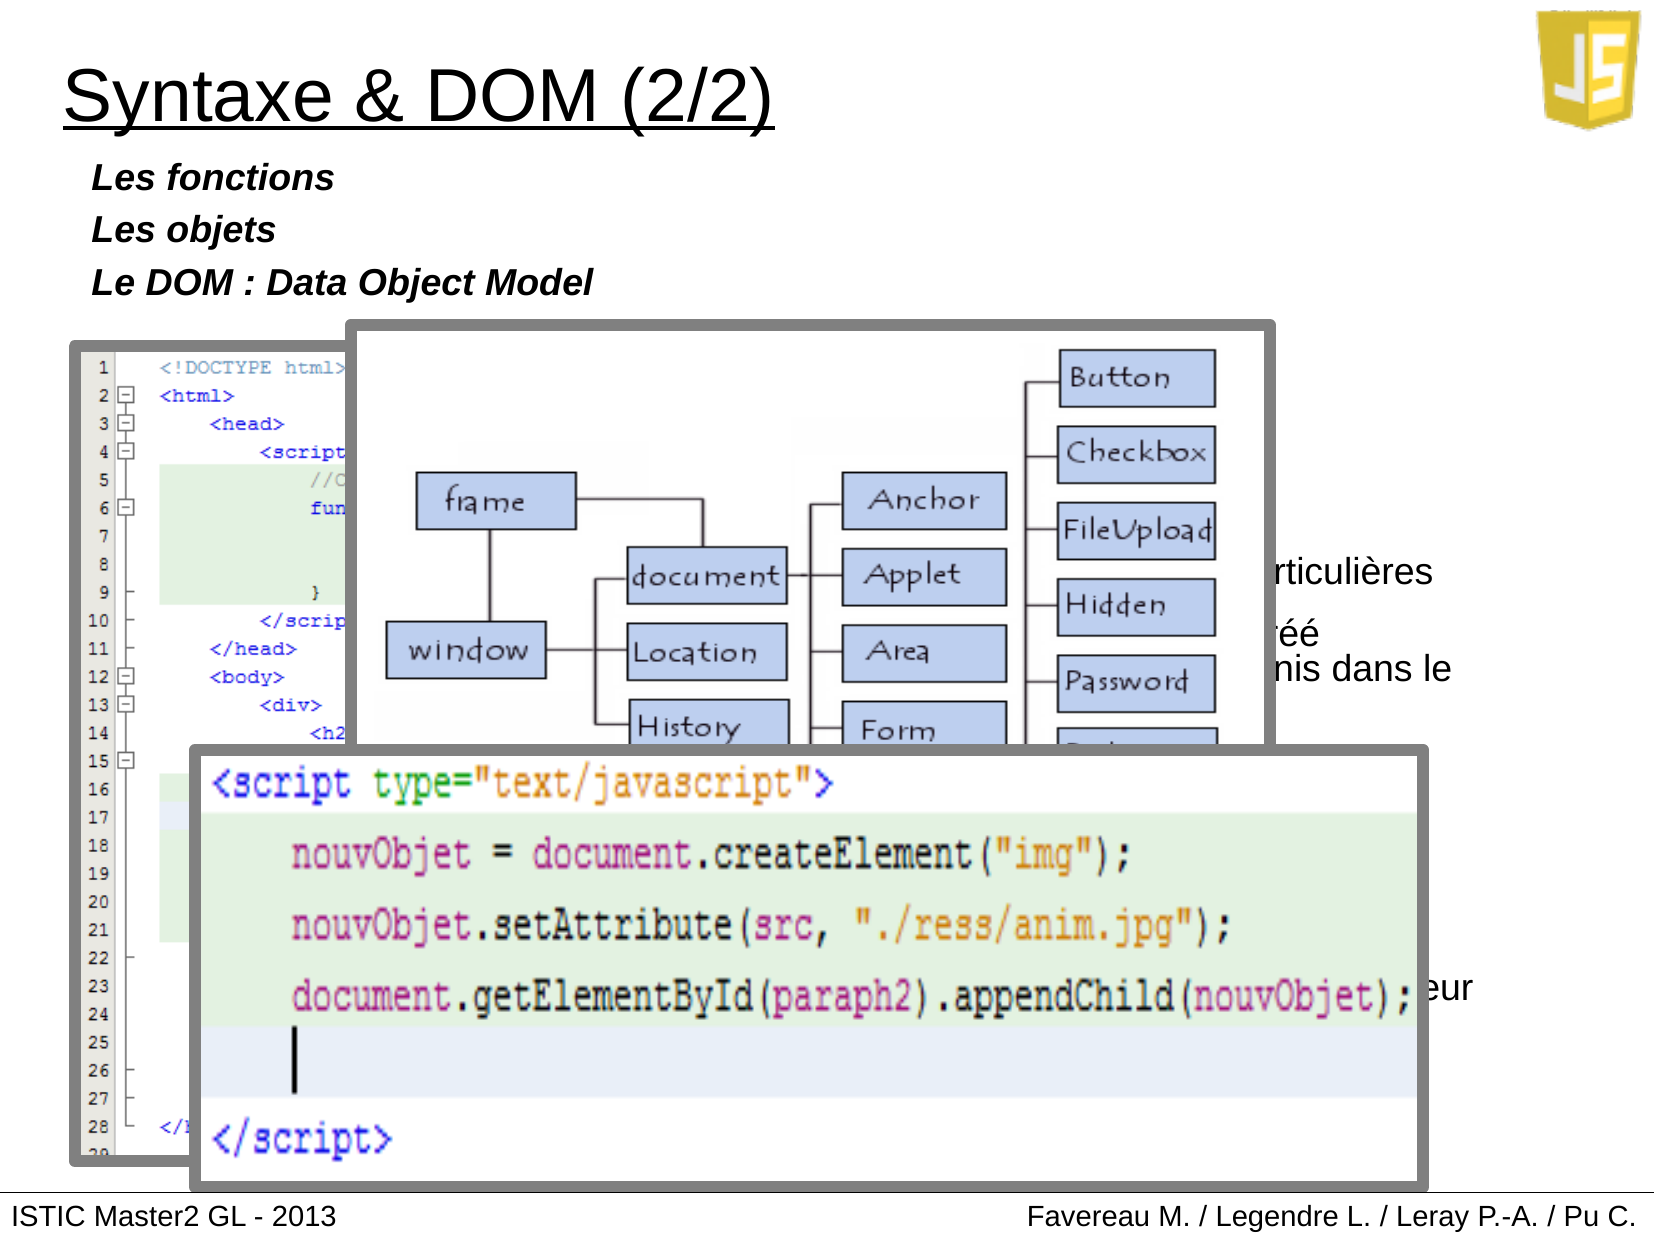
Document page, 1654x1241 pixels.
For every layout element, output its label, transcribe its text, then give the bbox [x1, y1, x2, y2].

text_box Fonction définis dans le document [1276, 639, 1467, 739]
picture [356, 330, 1264, 744]
picture [200, 755, 1418, 1182]
text_box ISTIC Master2 GL - 2013 [0, 1192, 353, 1241]
picture [80, 352, 345, 1156]
text_box Les objets [76, 200, 292, 253]
text_box Le DOM : Data Object Model [76, 253, 609, 311]
picture [1518, 5, 1654, 142]
text_box Objet créé [1276, 604, 1335, 662]
text_box Objets du navigateur [1429, 958, 1489, 1016]
title Syntaxe & DOM (2/2) [62, 49, 802, 142]
text_box Les fonctions [76, 148, 351, 206]
text_box Favereau M. / Legendre L. / Leray P.-A. / Pu C. [1012, 1192, 1653, 1241]
text_box Fonctions particulières [1276, 543, 1449, 601]
